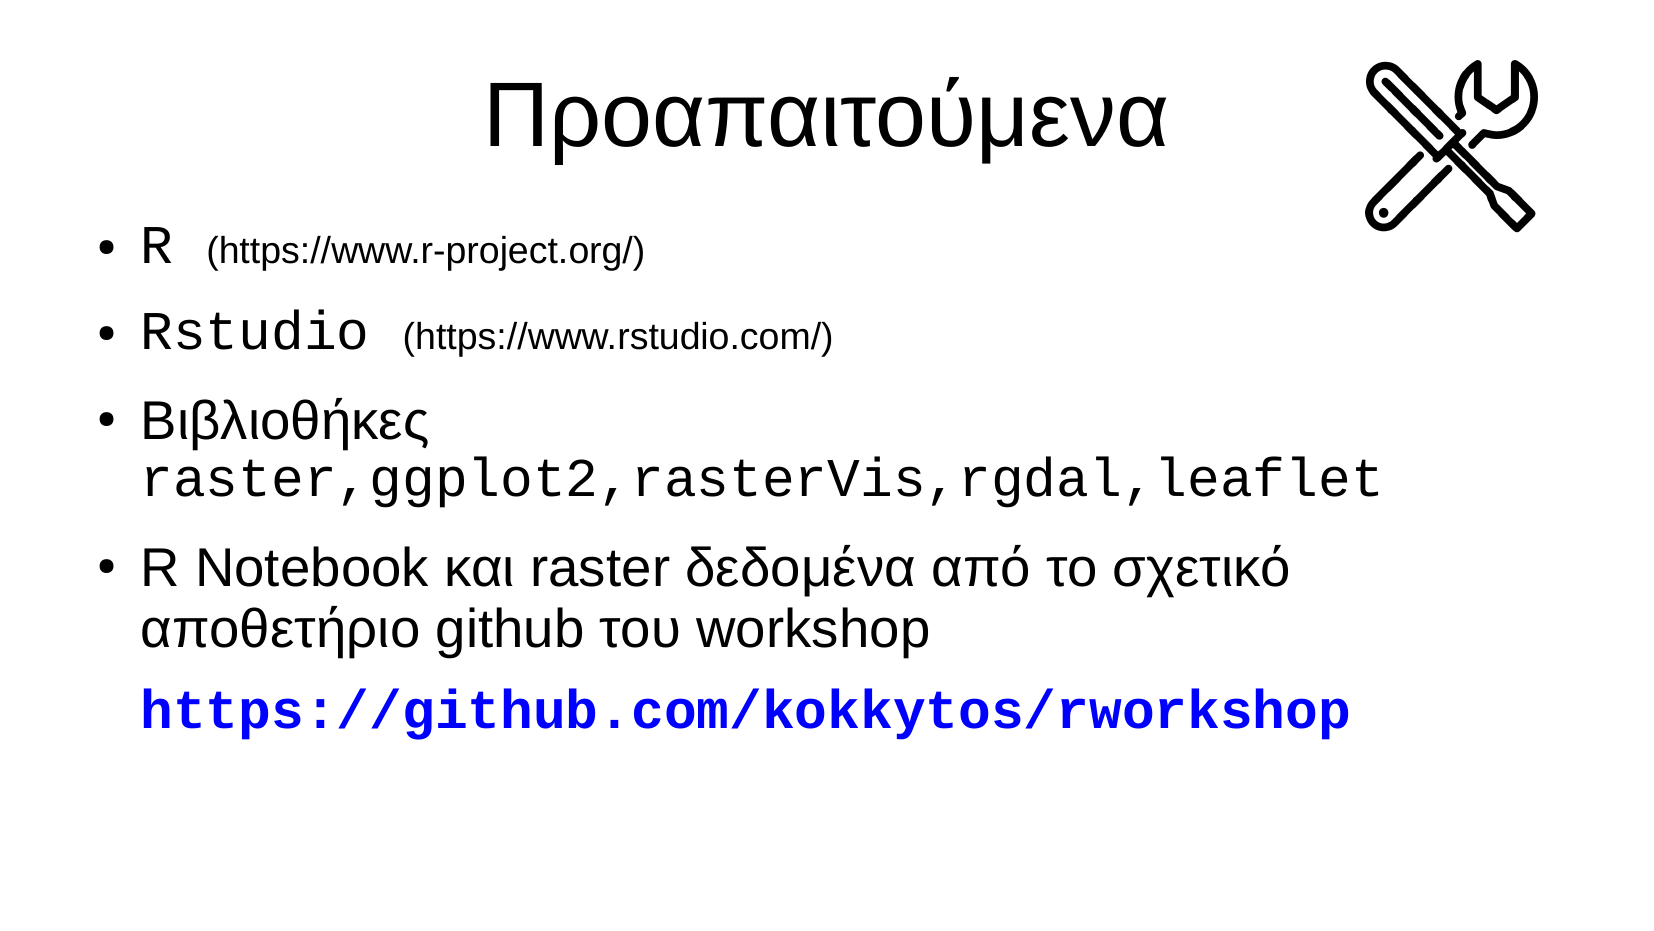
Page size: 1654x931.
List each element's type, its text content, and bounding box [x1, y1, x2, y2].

list R (https://www.r-project.org/) Rstudio (https://www.rstudio.com/) Βιβλιοθήκες raster,ggplot2,rasterVis,rgdal,leaflet R Notebook και raster δεδομένα από το σχετικό αποθετήριο github του workshop https://github.com/kokkytos/rworkshop [82, 217, 1571, 757]
title Προαπαιτούμενα [82, 37, 1571, 193]
picture [1365, 59, 1538, 233]
